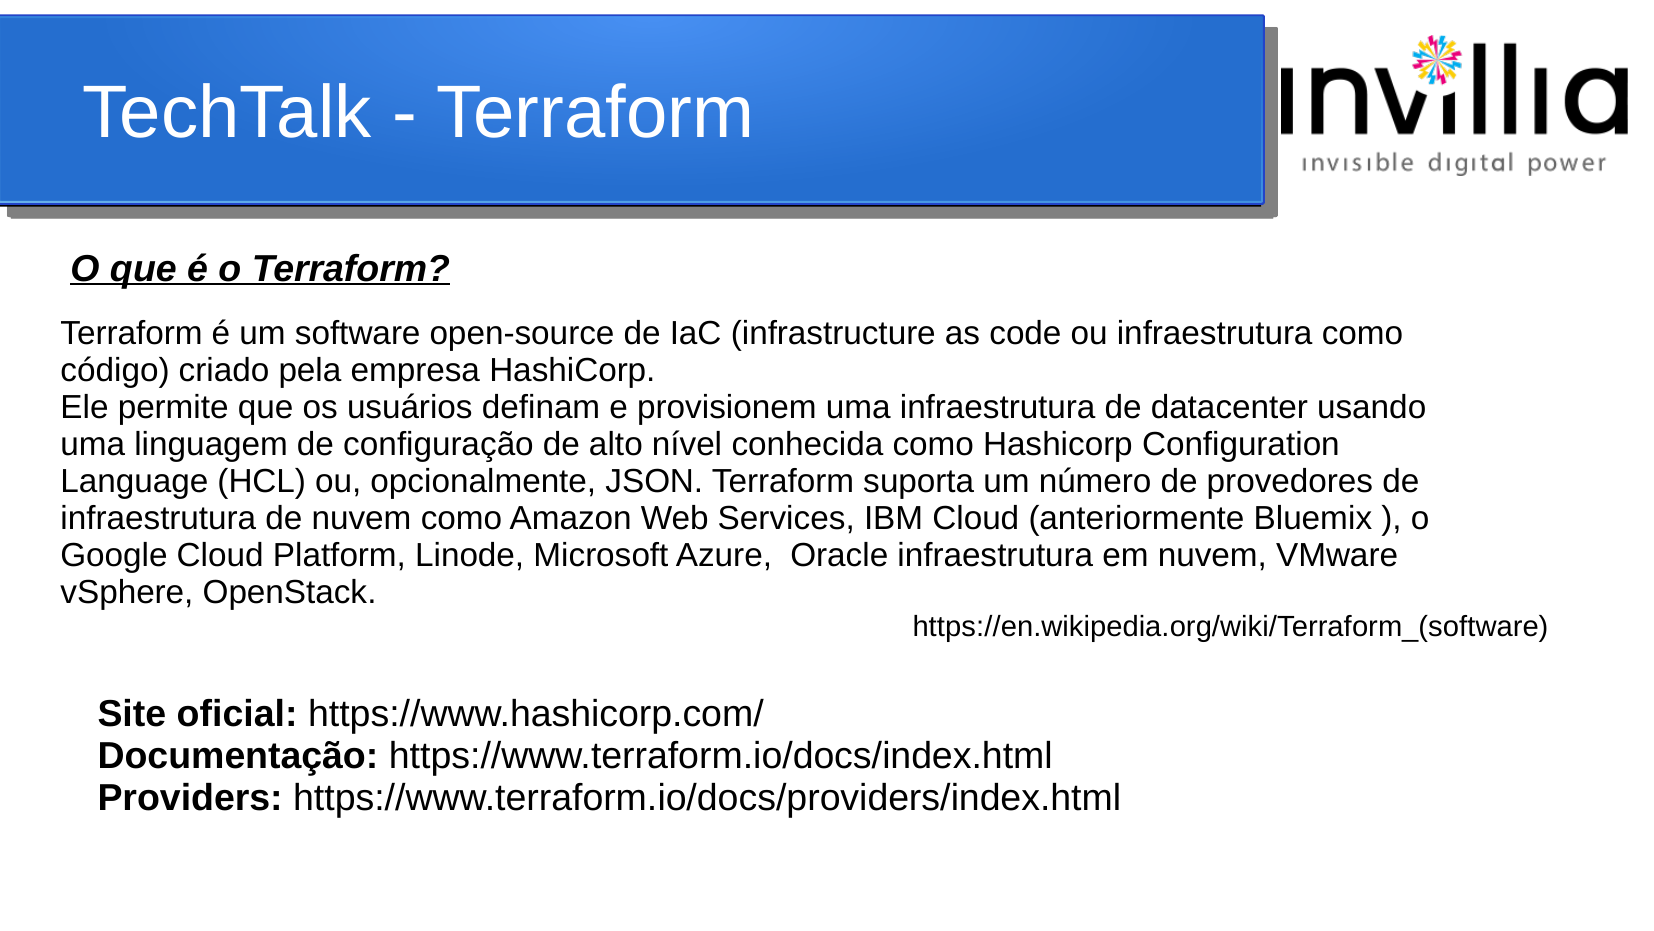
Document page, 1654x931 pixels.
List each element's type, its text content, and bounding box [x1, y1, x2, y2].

picture [1281, 35, 1629, 176]
text_box O que é o Terraform? [55, 239, 993, 339]
title TechTalk - Terraform [82, 35, 1235, 189]
text_box https://en.wikipedia.org/wiki/Terraform_(software) [897, 602, 1607, 673]
text_box Terraform é um software open-source de IaC (infrastructure as code ou infraestrutura como código) criado pela empresa HashiCorp. Ele permite que os usuários definam e provisionem uma infraestrutura de datacenter usando uma linguagem de configuração de alto nível conhecida como Hashicorp Configuration Language (HCL) ou, opcionalmente, JSON. Terraform suporta um número de provedores de infraestrutura de nuvem como Amazon Web Services, IBM Cloud (anteriormente Bluemix ), o Google Cloud Platform, Linode, Microsoft Azure, Oracle infraestrutura em nuvem, VMware vSphere, OpenStack. [45, 307, 1452, 656]
text_box Site oficial: https://www.hashicorp.com/ Documentação: https://www.terraform.io/docs/index.html Providers: https://www.terraform.io/docs/providers/index.html [82, 685, 1359, 826]
